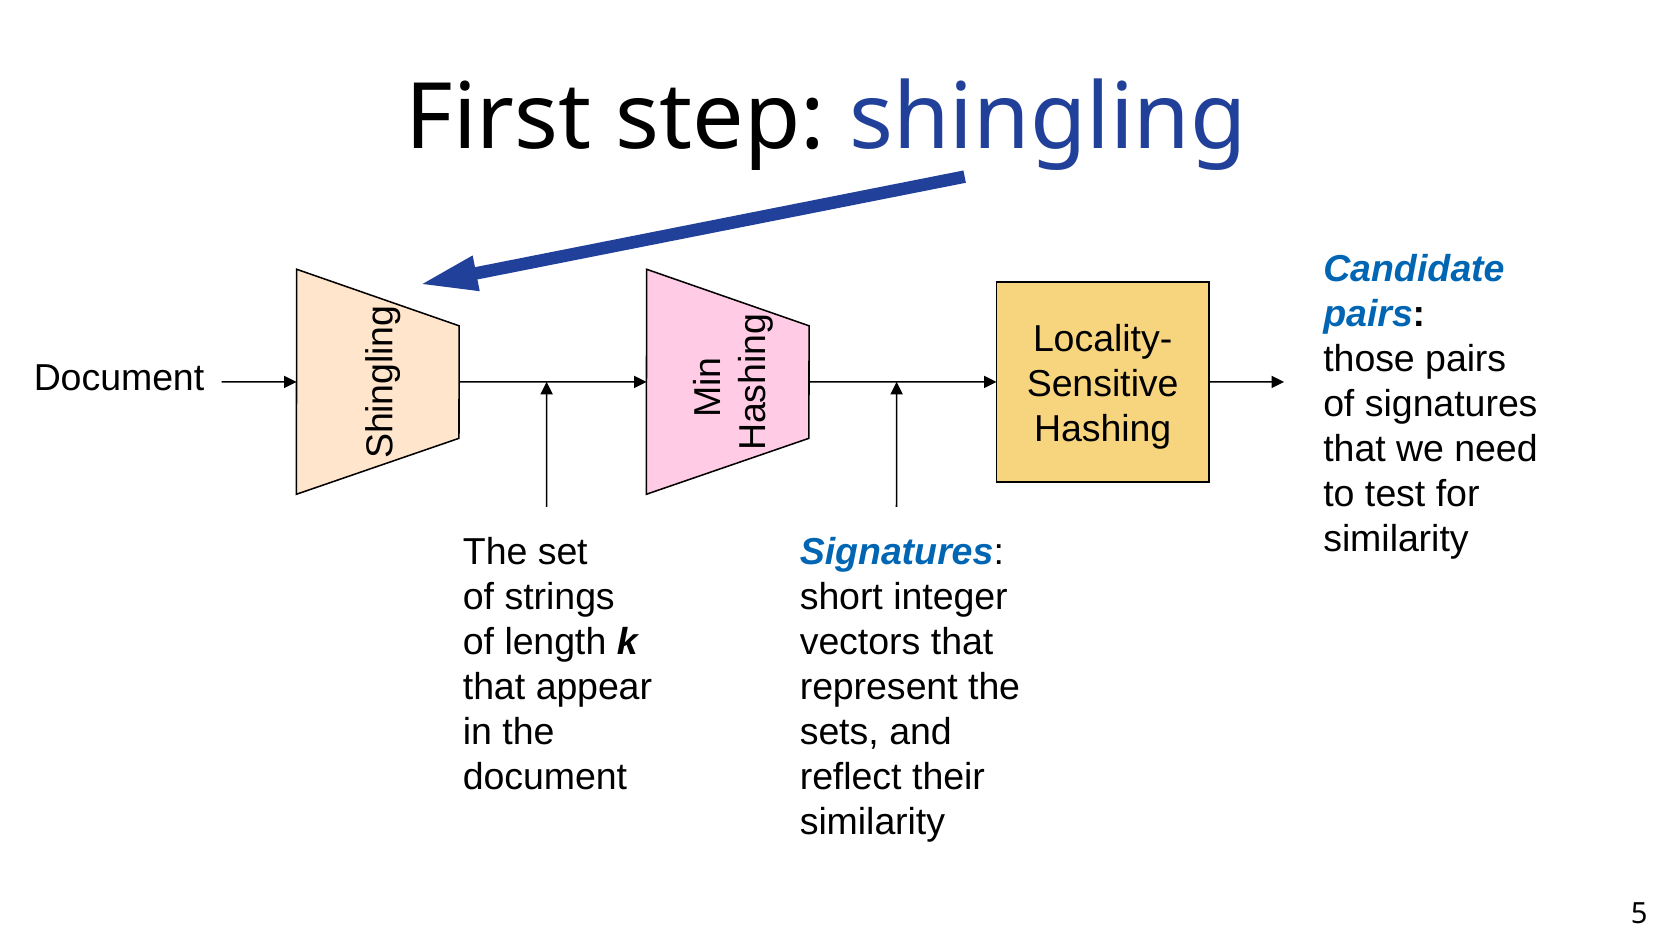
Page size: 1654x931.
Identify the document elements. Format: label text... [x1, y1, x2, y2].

text_box Signatures: short integer vectors that represent the sets, and reflect their similarity [785, 519, 1036, 850]
text_box Locality- Sensitive Hashing [996, 281, 1209, 482]
title First step: shingling [82, 1, 1571, 226]
text_box The set of strings of length k that appear in the document [448, 519, 668, 805]
text_box Document [19, 345, 230, 405]
text_box Shingling [296, 269, 460, 495]
text_box Min Hashing [646, 269, 810, 495]
text_box Candidate pairs: those pairs of signatures that we need to test for similarity [1308, 237, 1553, 567]
